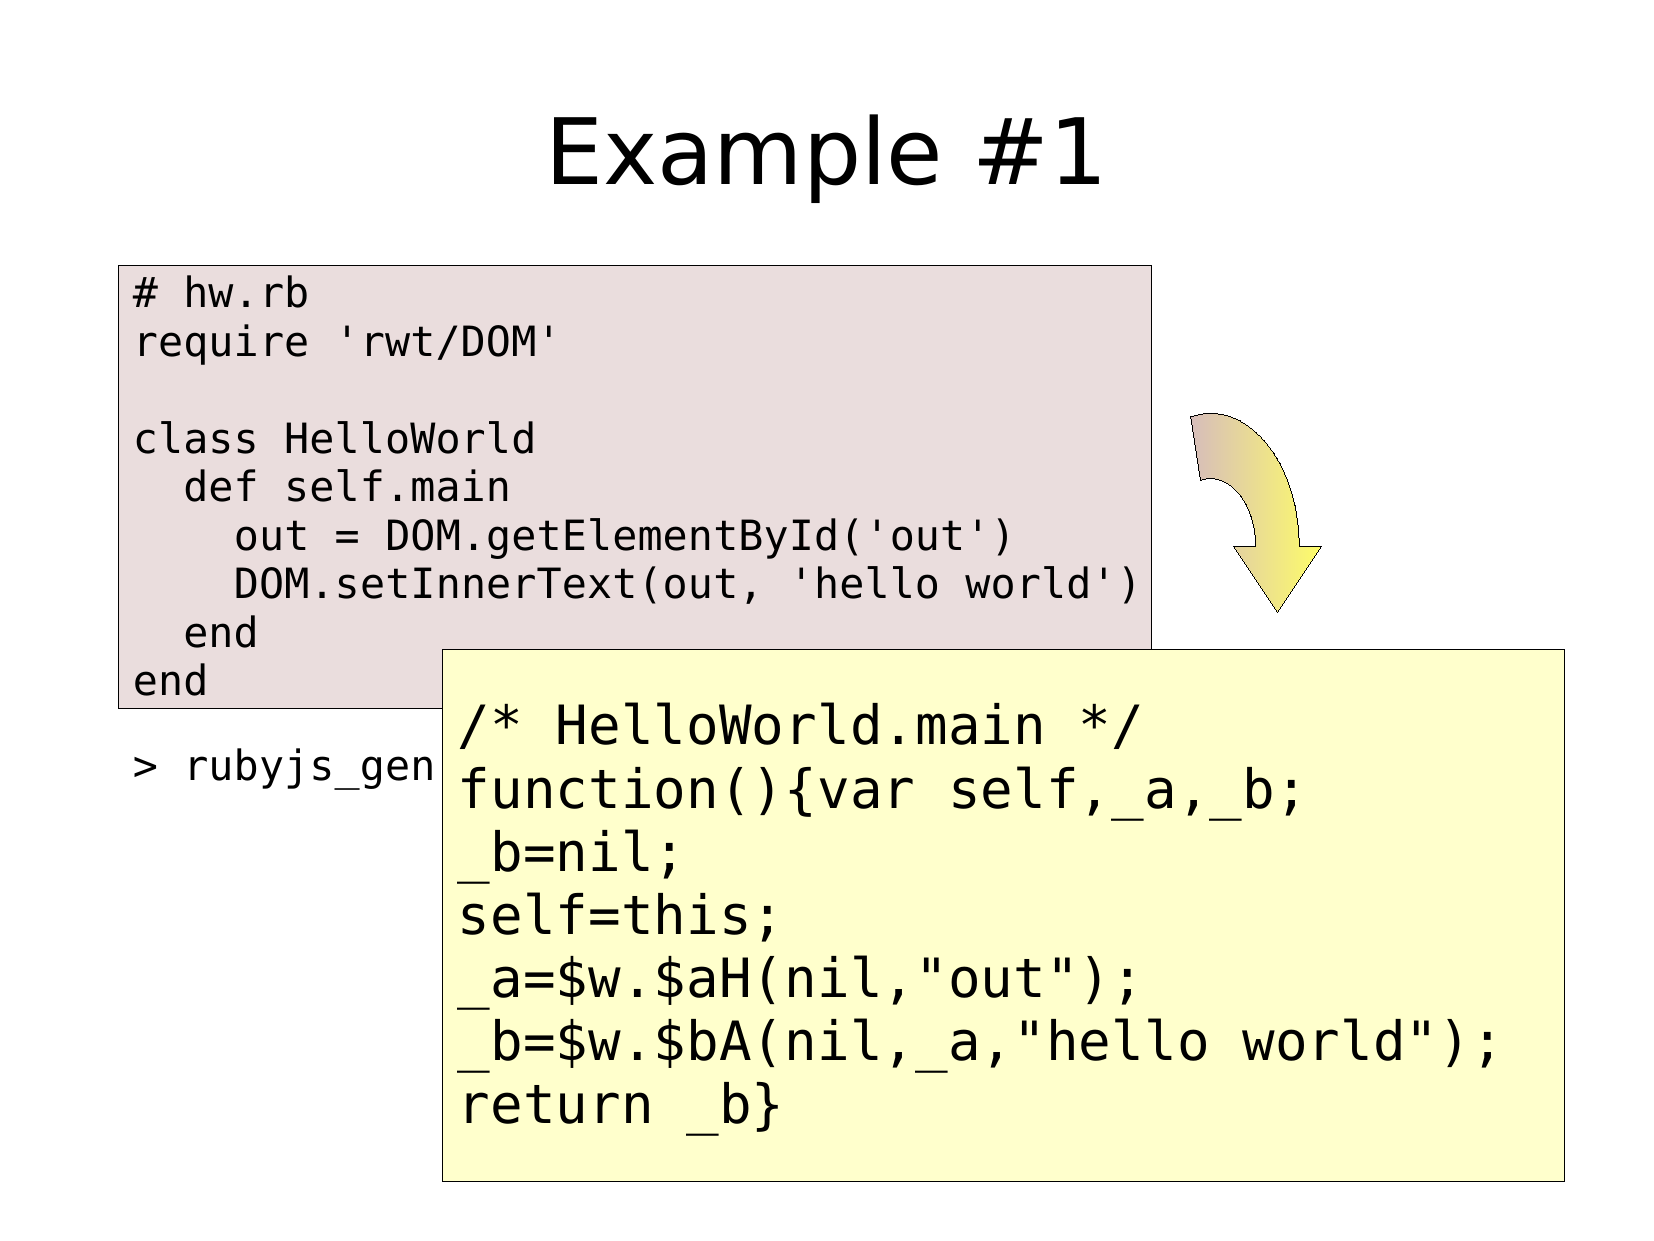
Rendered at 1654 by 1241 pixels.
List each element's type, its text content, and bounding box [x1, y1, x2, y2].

text_box > rubyjs_gen --main HelloWorld hw.rb > hw.js [118, 733, 442, 798]
title Example #1 [82, 56, 1571, 250]
text_box [1190, 413, 1322, 613]
text_box # hw.rb require 'rwt/DOM' class HelloWorld def self.main out = DOM.getElementById('out') DOM.setInnerText(out, 'hello world') end end [118, 265, 1152, 709]
text_box /* HelloWorld.main */ function(){var self,_a,_b; _b=nil; self=this; _a=$w.$aH(nil,"out"); _b=$w.$bA(nil,_a,"hello world"); return _b} [442, 649, 1565, 1182]
